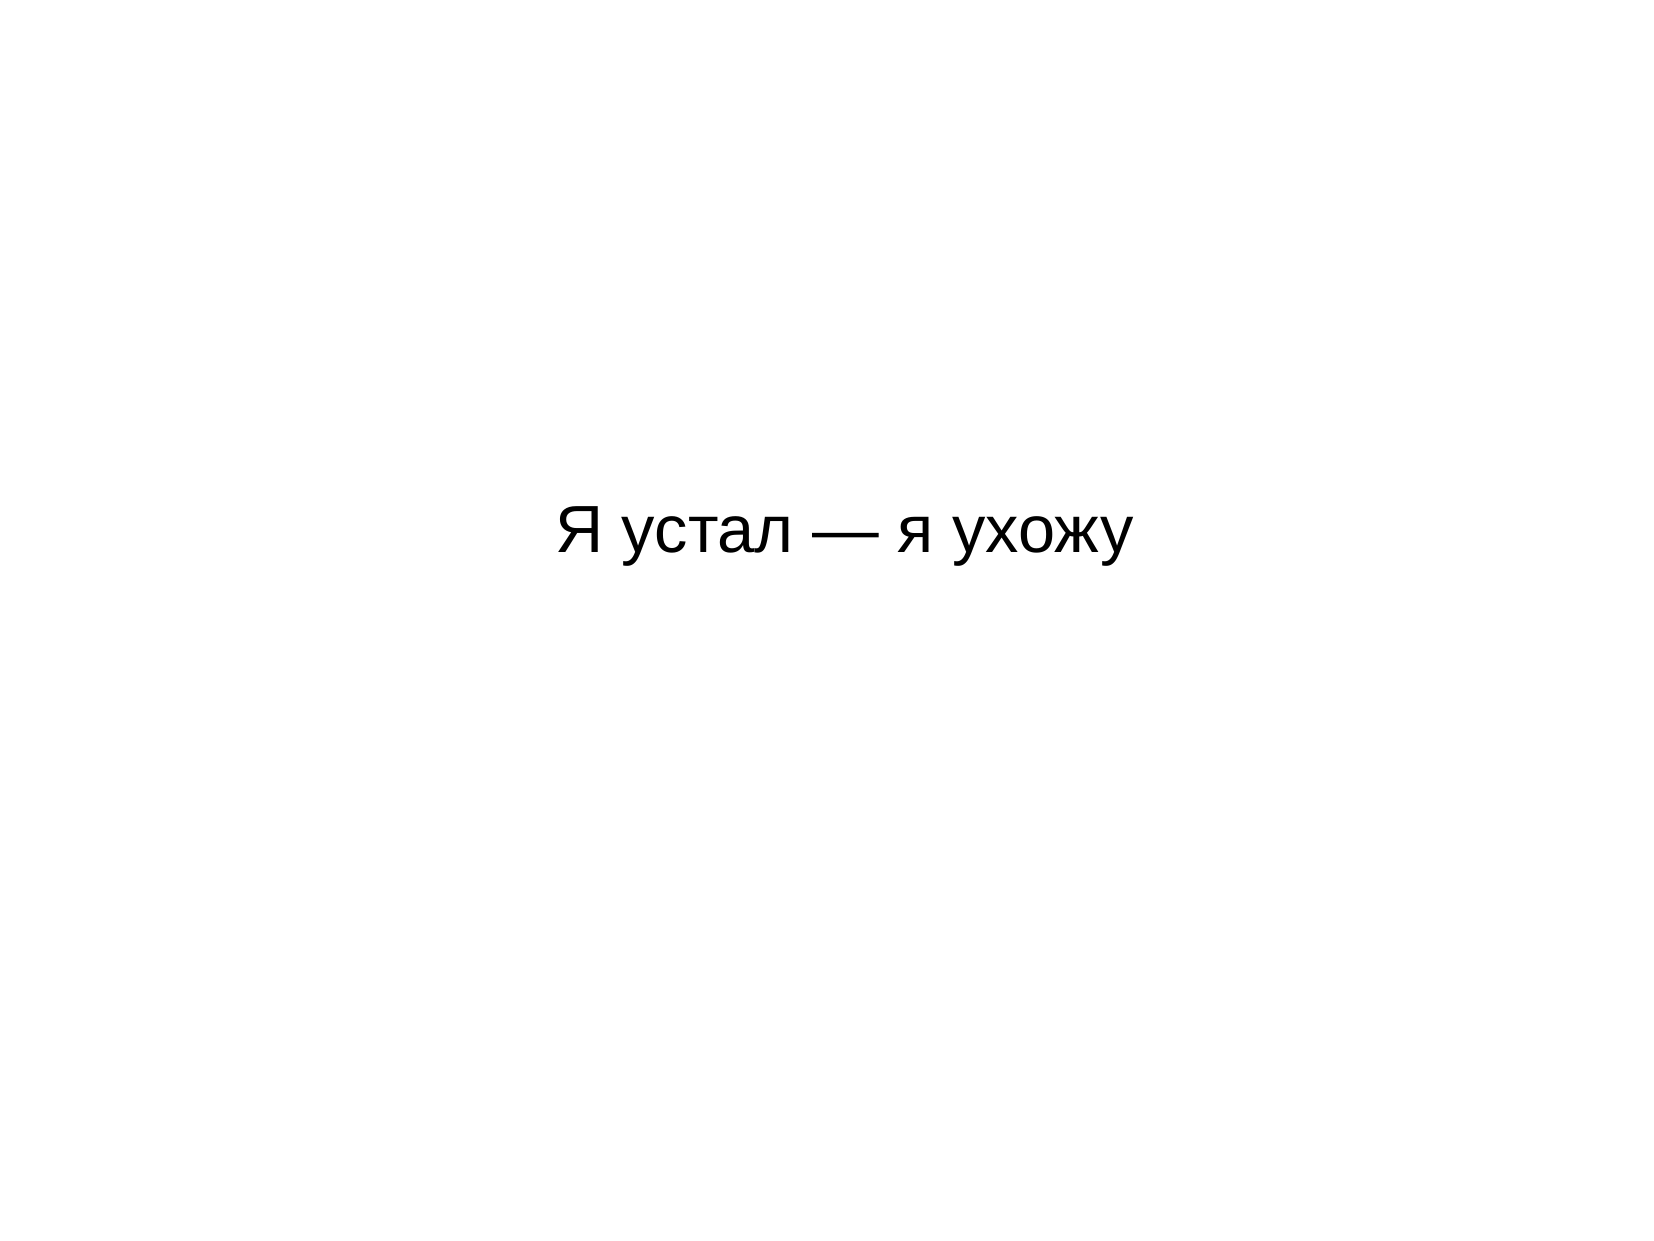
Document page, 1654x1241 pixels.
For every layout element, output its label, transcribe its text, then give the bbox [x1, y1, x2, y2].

subtitle Я устал — я ухожу [82, 49, 1571, 1010]
